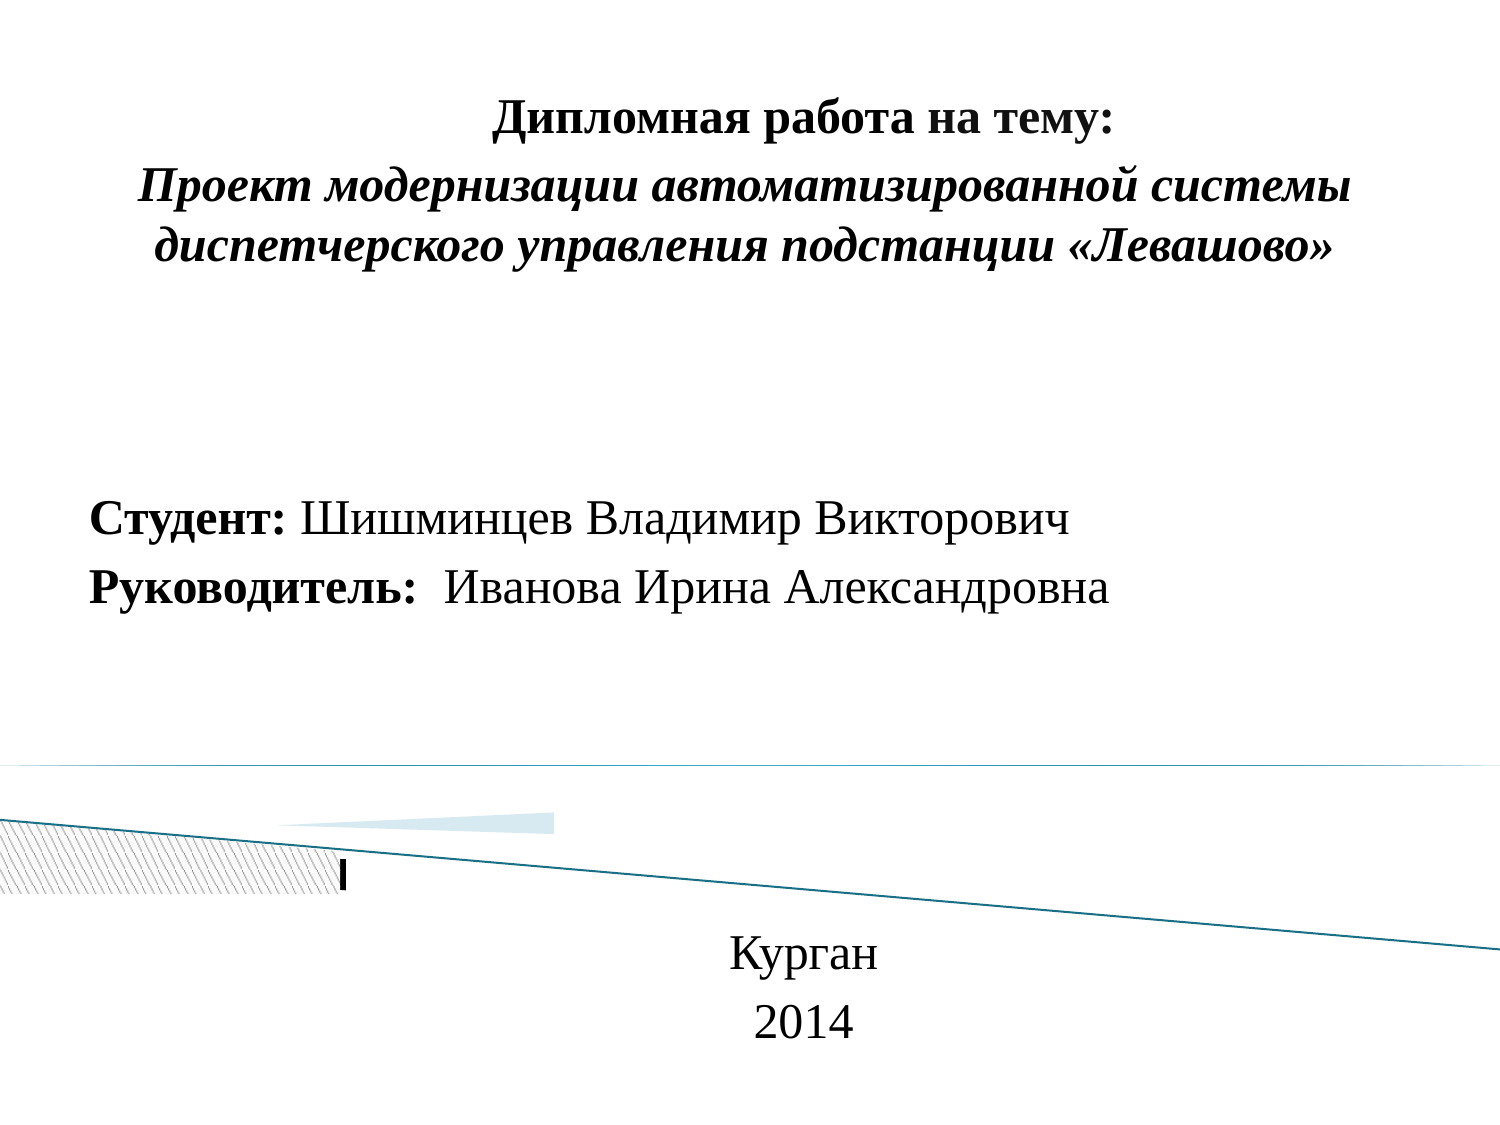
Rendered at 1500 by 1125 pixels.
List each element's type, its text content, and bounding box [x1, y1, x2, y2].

subtitle Дипломная работа на тему: Проект модернизации автоматизированной системы диспетчерского управления подстанции «Левашово» Студент: Шишминцев Владимир Викторович Руководитель: Иванова Ирина Александровна Курган 2014 [0, 0, 1500, 1089]
